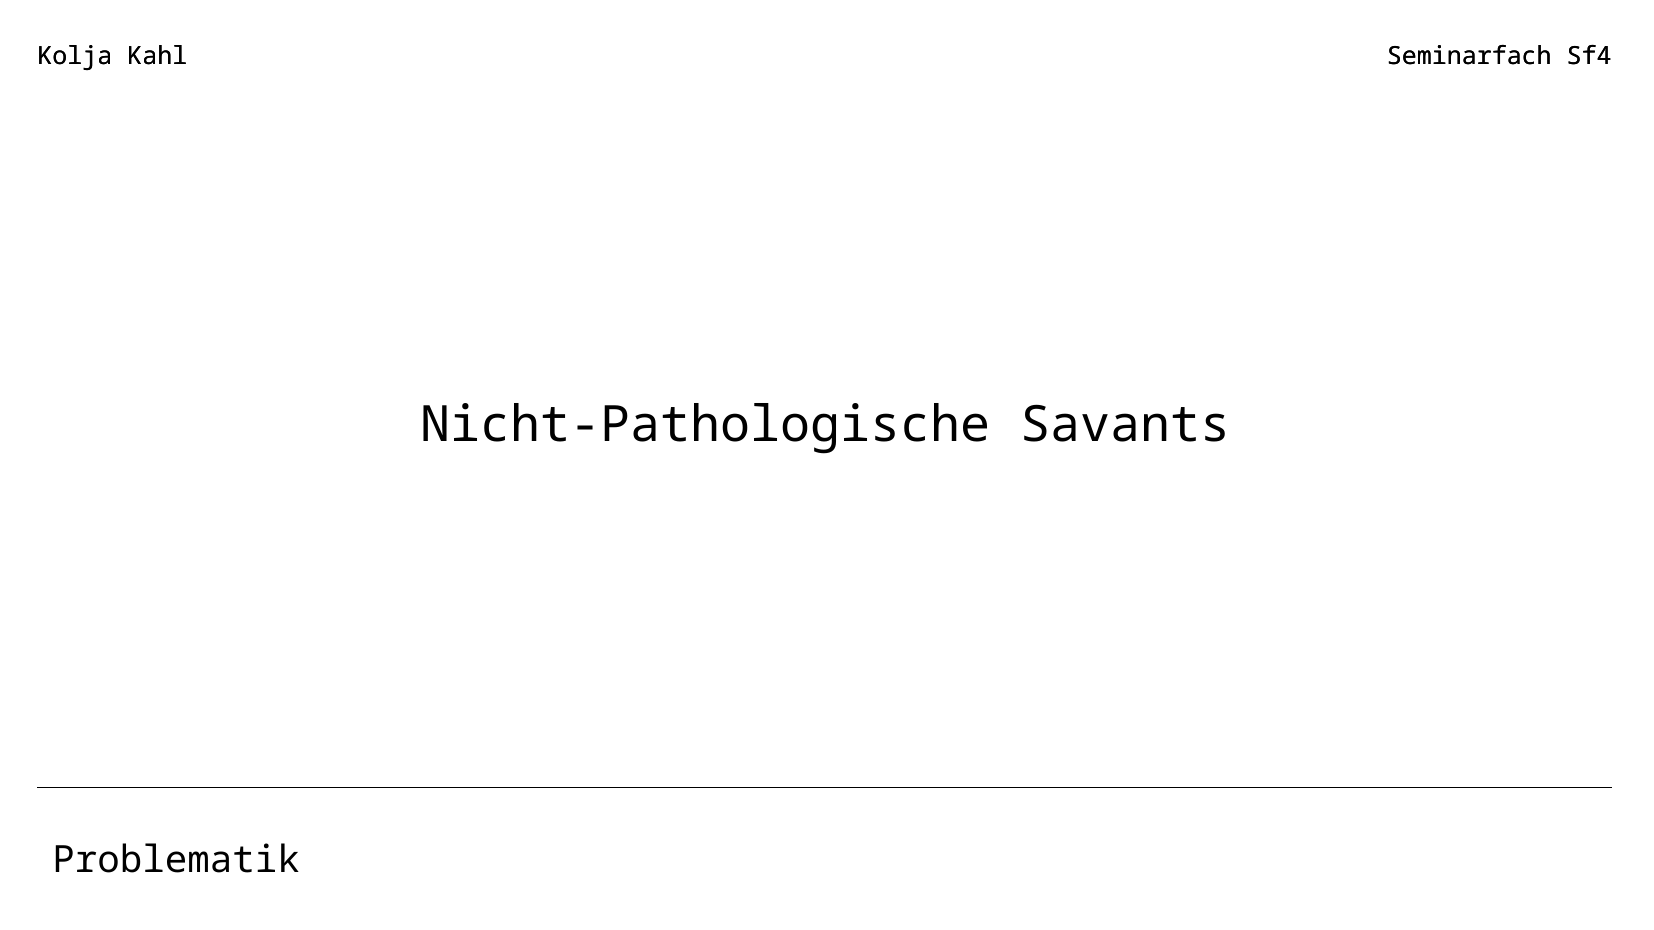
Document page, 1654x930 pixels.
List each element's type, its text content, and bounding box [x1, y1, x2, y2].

text_box Nicht-Pathologische Savants [37, 131, 1613, 713]
title Seminarfach Sf4 [1312, 37, 1612, 76]
title Kolja Kahl [37, 37, 225, 76]
text_box Problematik [37, 825, 472, 890]
